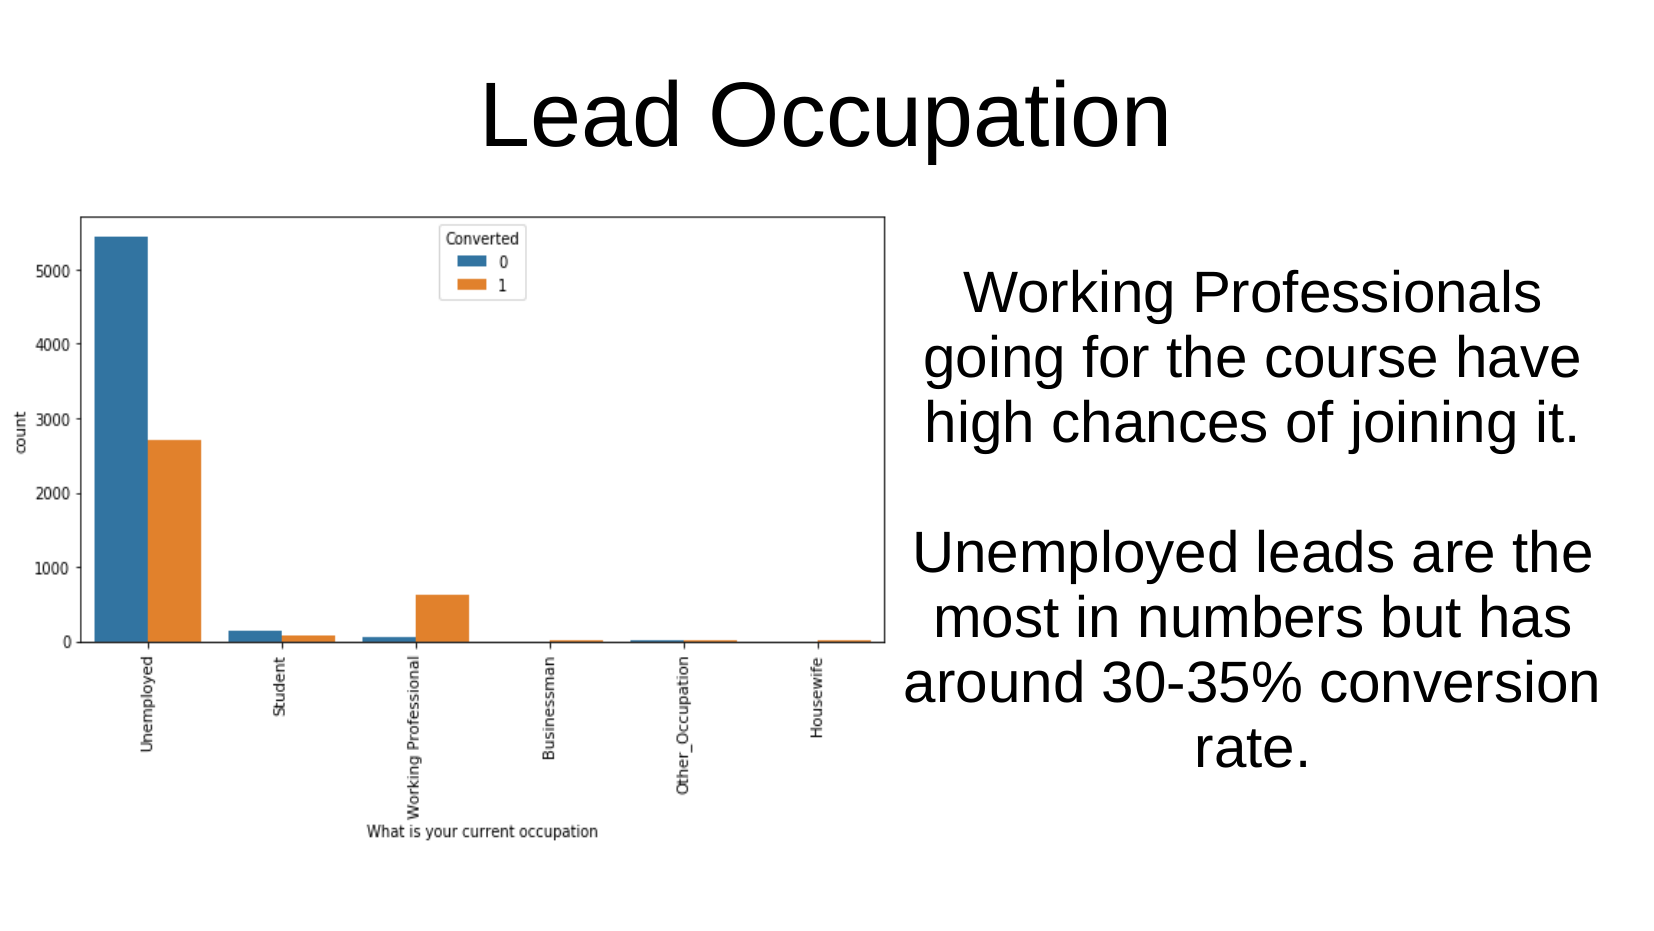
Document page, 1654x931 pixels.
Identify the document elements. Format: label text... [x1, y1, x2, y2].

title Lead Occupation [82, 37, 1571, 193]
picture [4, 201, 901, 850]
subtitle Working Professionals going for the course have high chances of joining it. Unemployed leads are the most in numbers but has around 30-35% conversion rate. [901, 250, 1607, 790]
